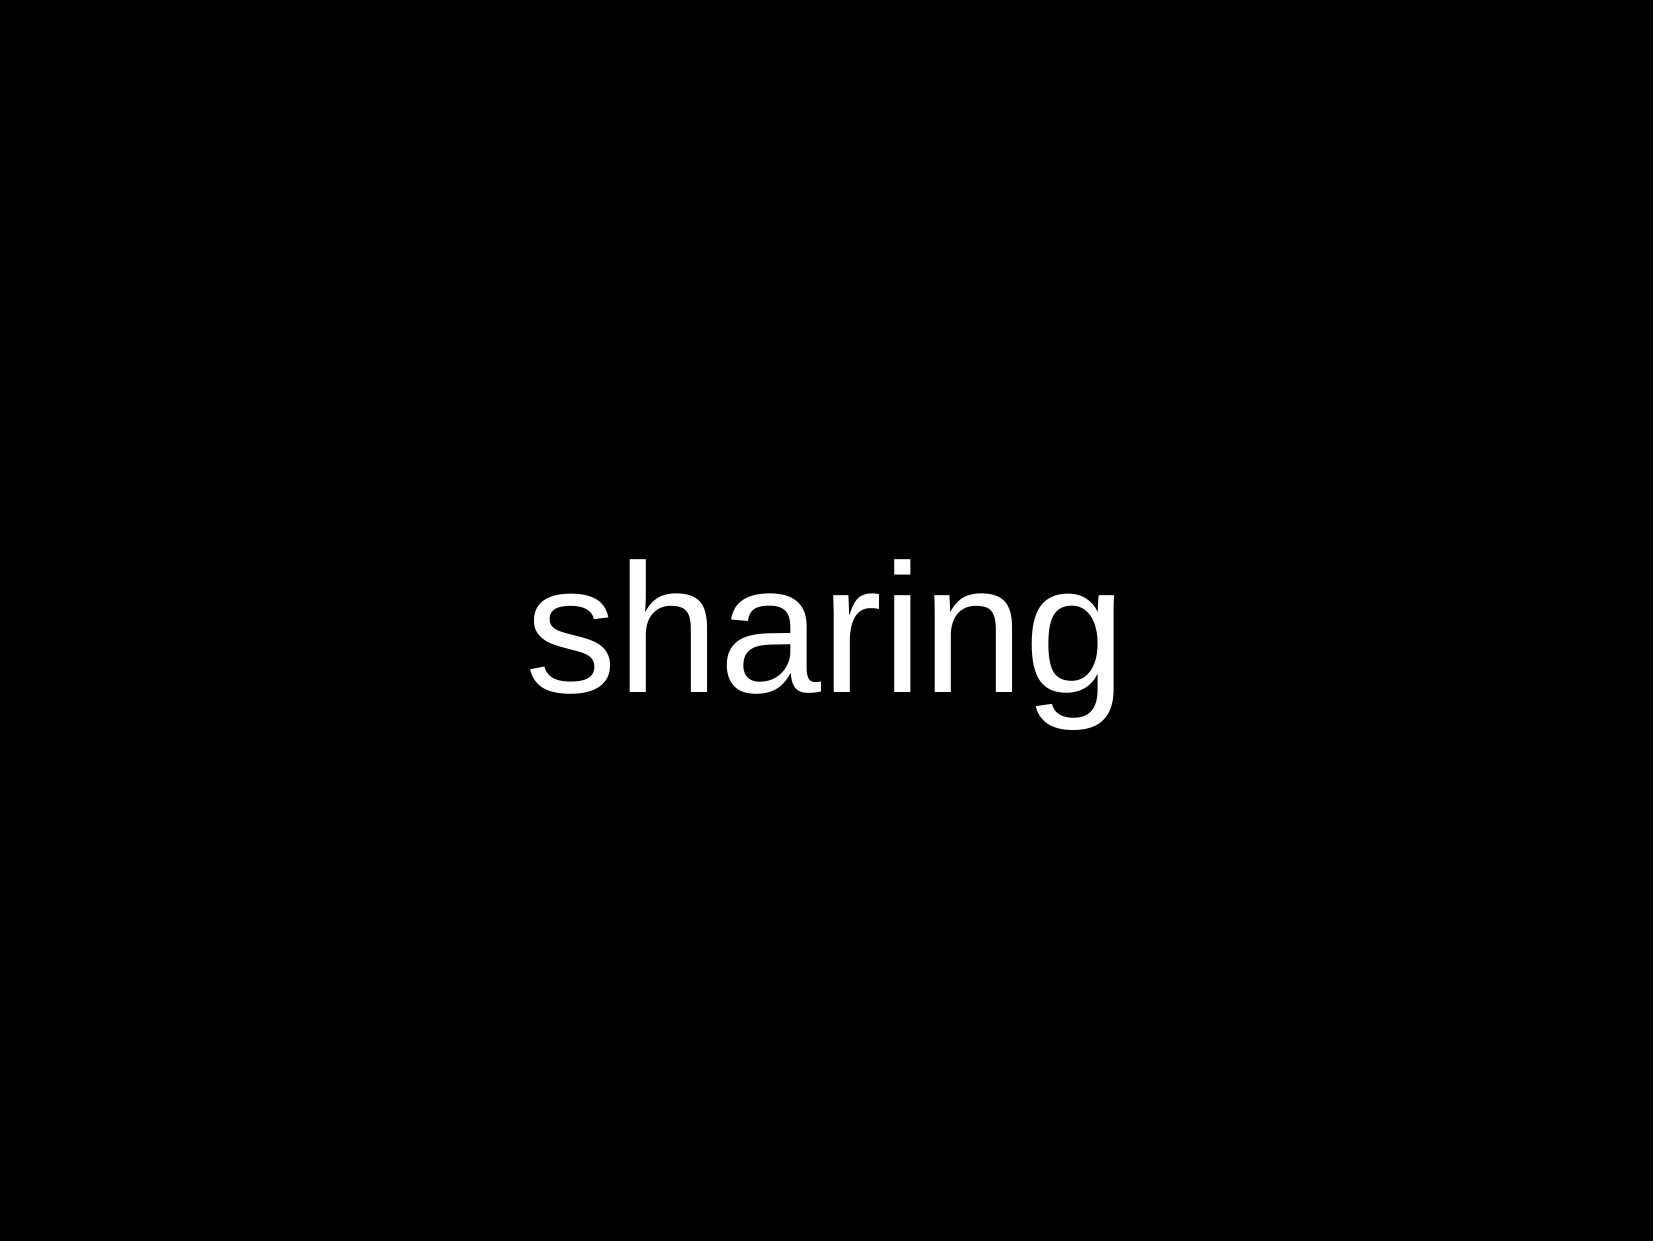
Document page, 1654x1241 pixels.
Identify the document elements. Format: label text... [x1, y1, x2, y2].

title sharing [82, 523, 1571, 734]
